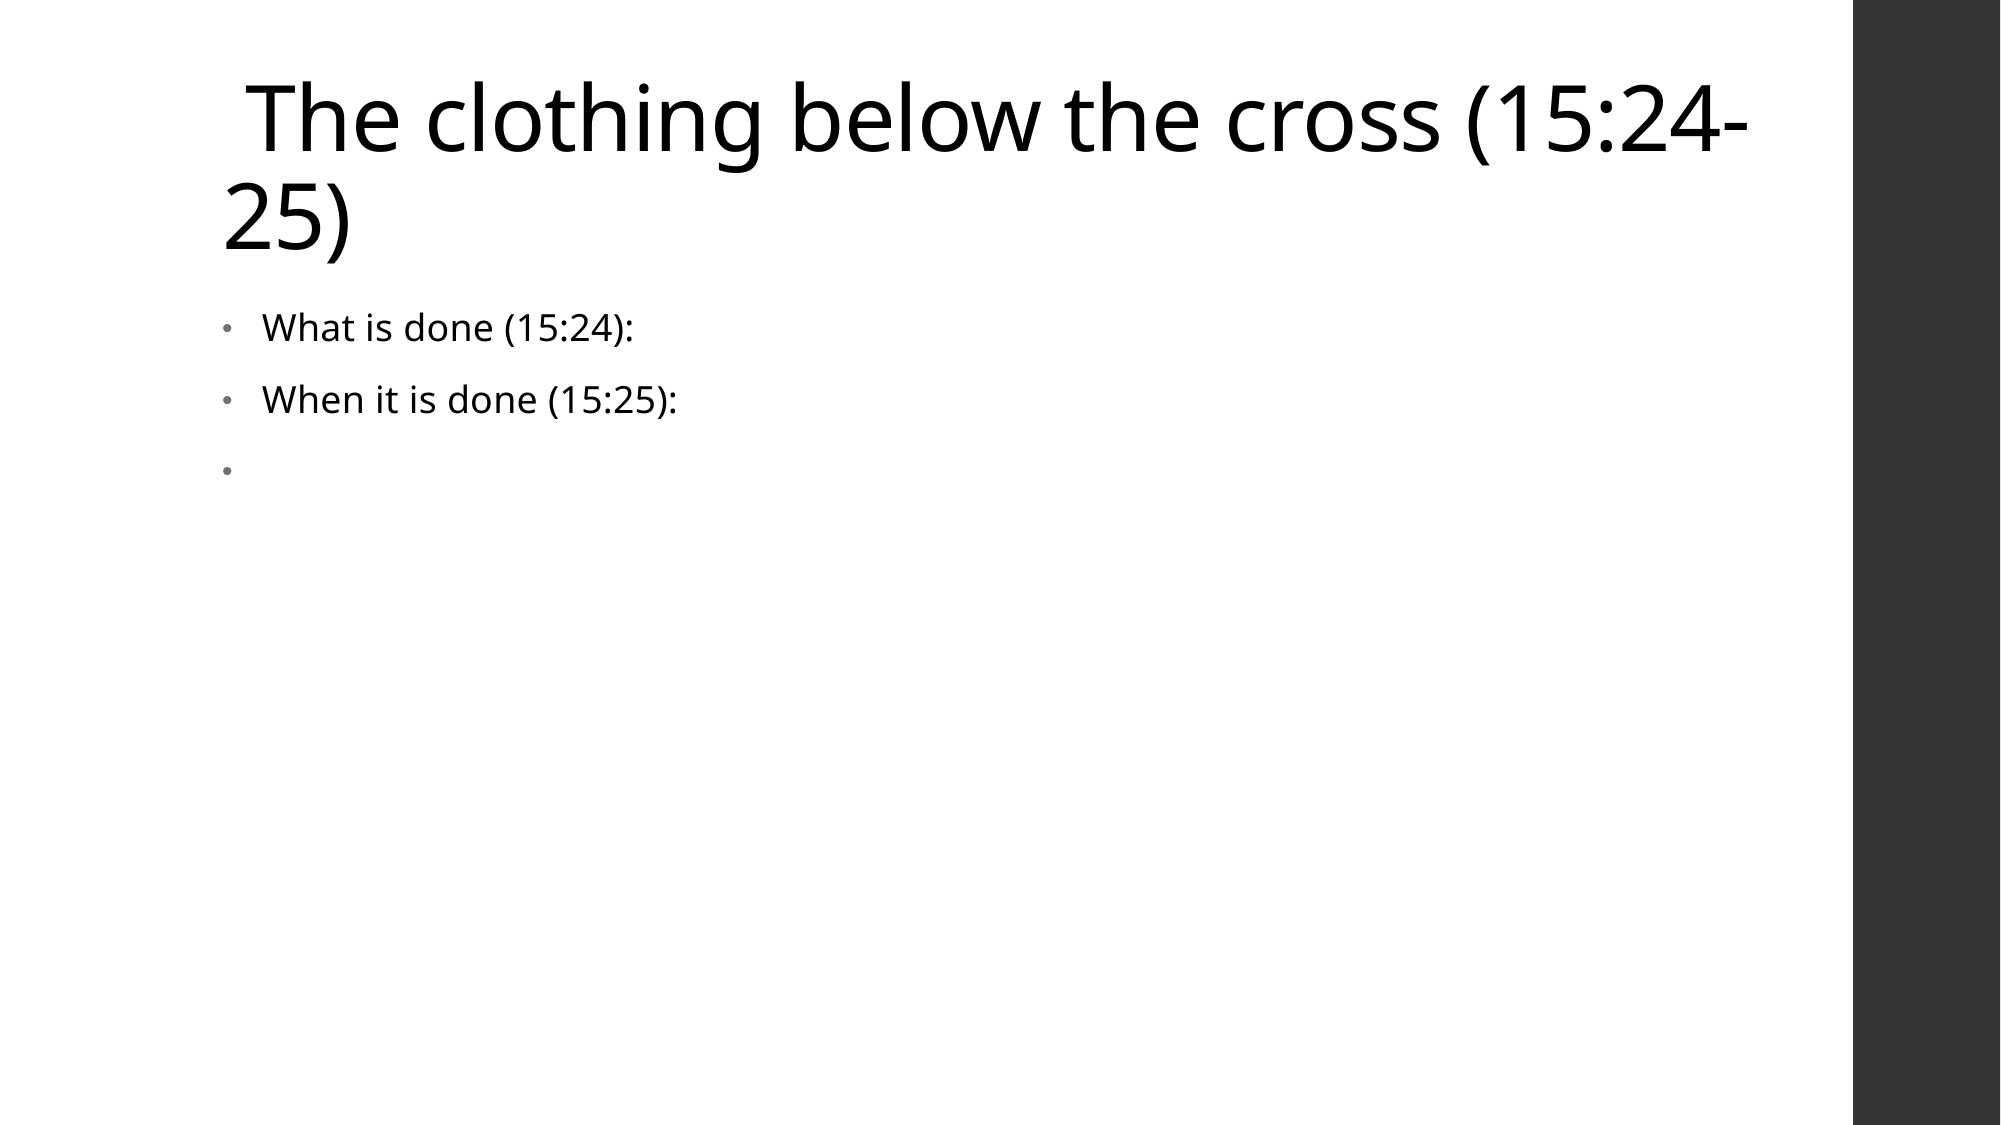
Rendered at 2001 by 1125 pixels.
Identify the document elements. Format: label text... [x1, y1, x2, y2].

list What is done (15:24): When it is done (15:25): [206, 299, 1617, 1014]
title The clothing below the cross (15:24-25) [206, 60, 1797, 278]
